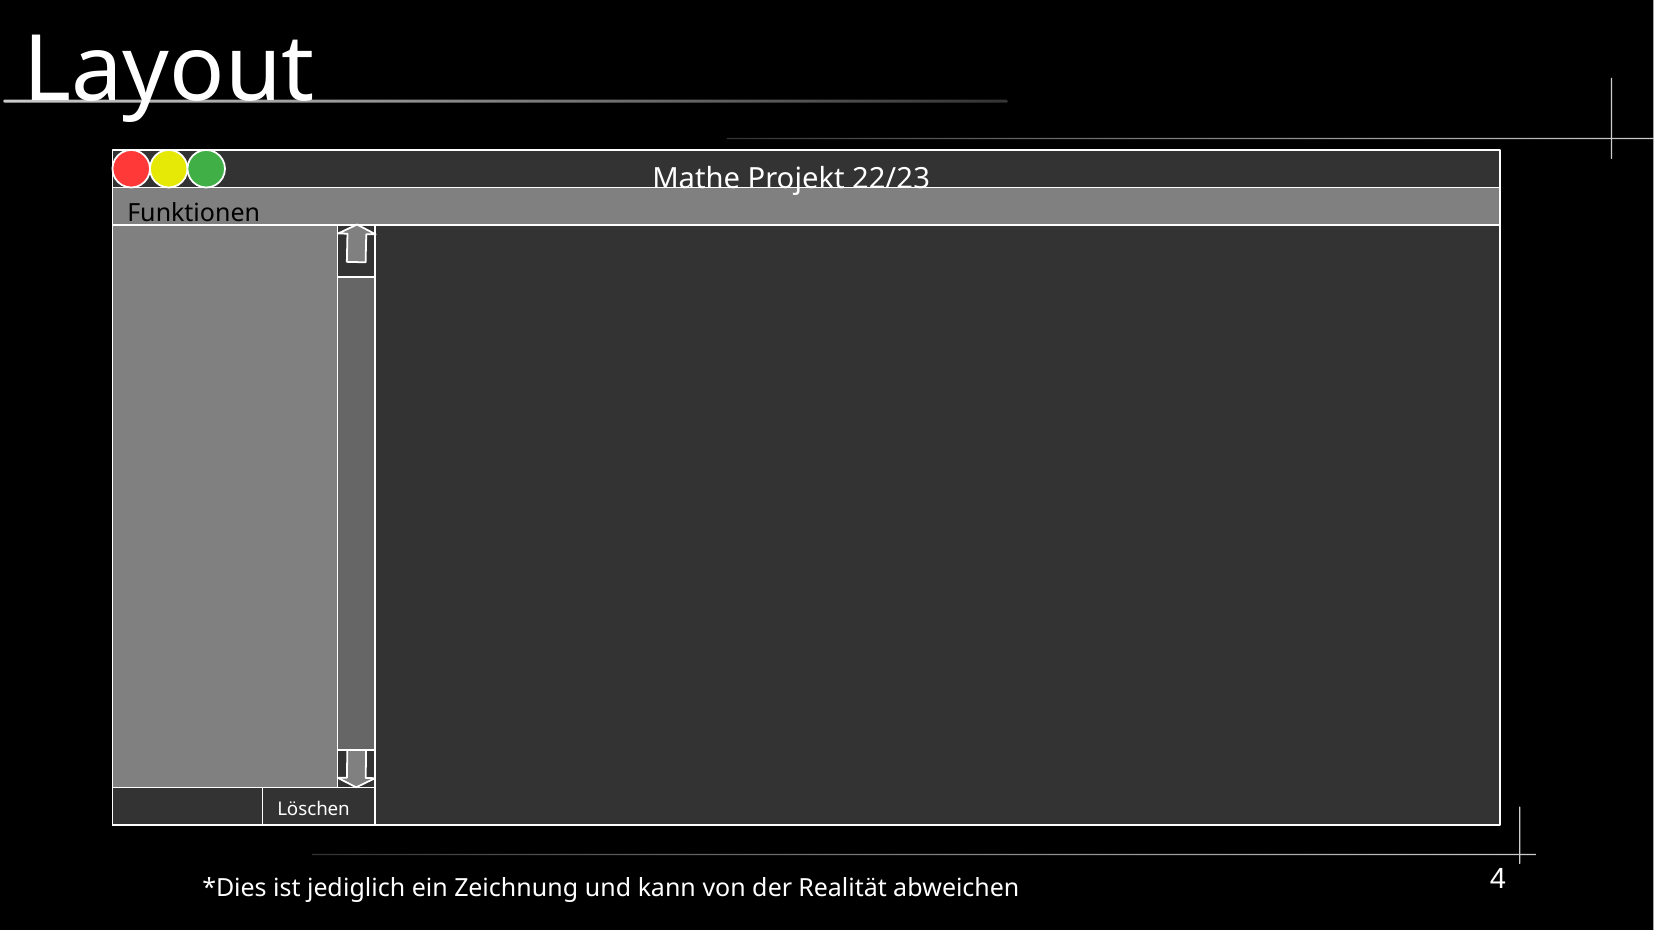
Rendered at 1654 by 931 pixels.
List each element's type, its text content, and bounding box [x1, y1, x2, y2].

text_box Funktionen [112, 187, 338, 278]
text_box Mathe Projekt 22/23 [637, 150, 1126, 240]
title Layout [23, 11, 1589, 119]
text_box *Dies ist jediglich ein Zeichnung und kann von der Realität abweichen [187, 862, 1351, 903]
text_box [112, 149, 1500, 826]
text_box Löschen [262, 787, 413, 862]
